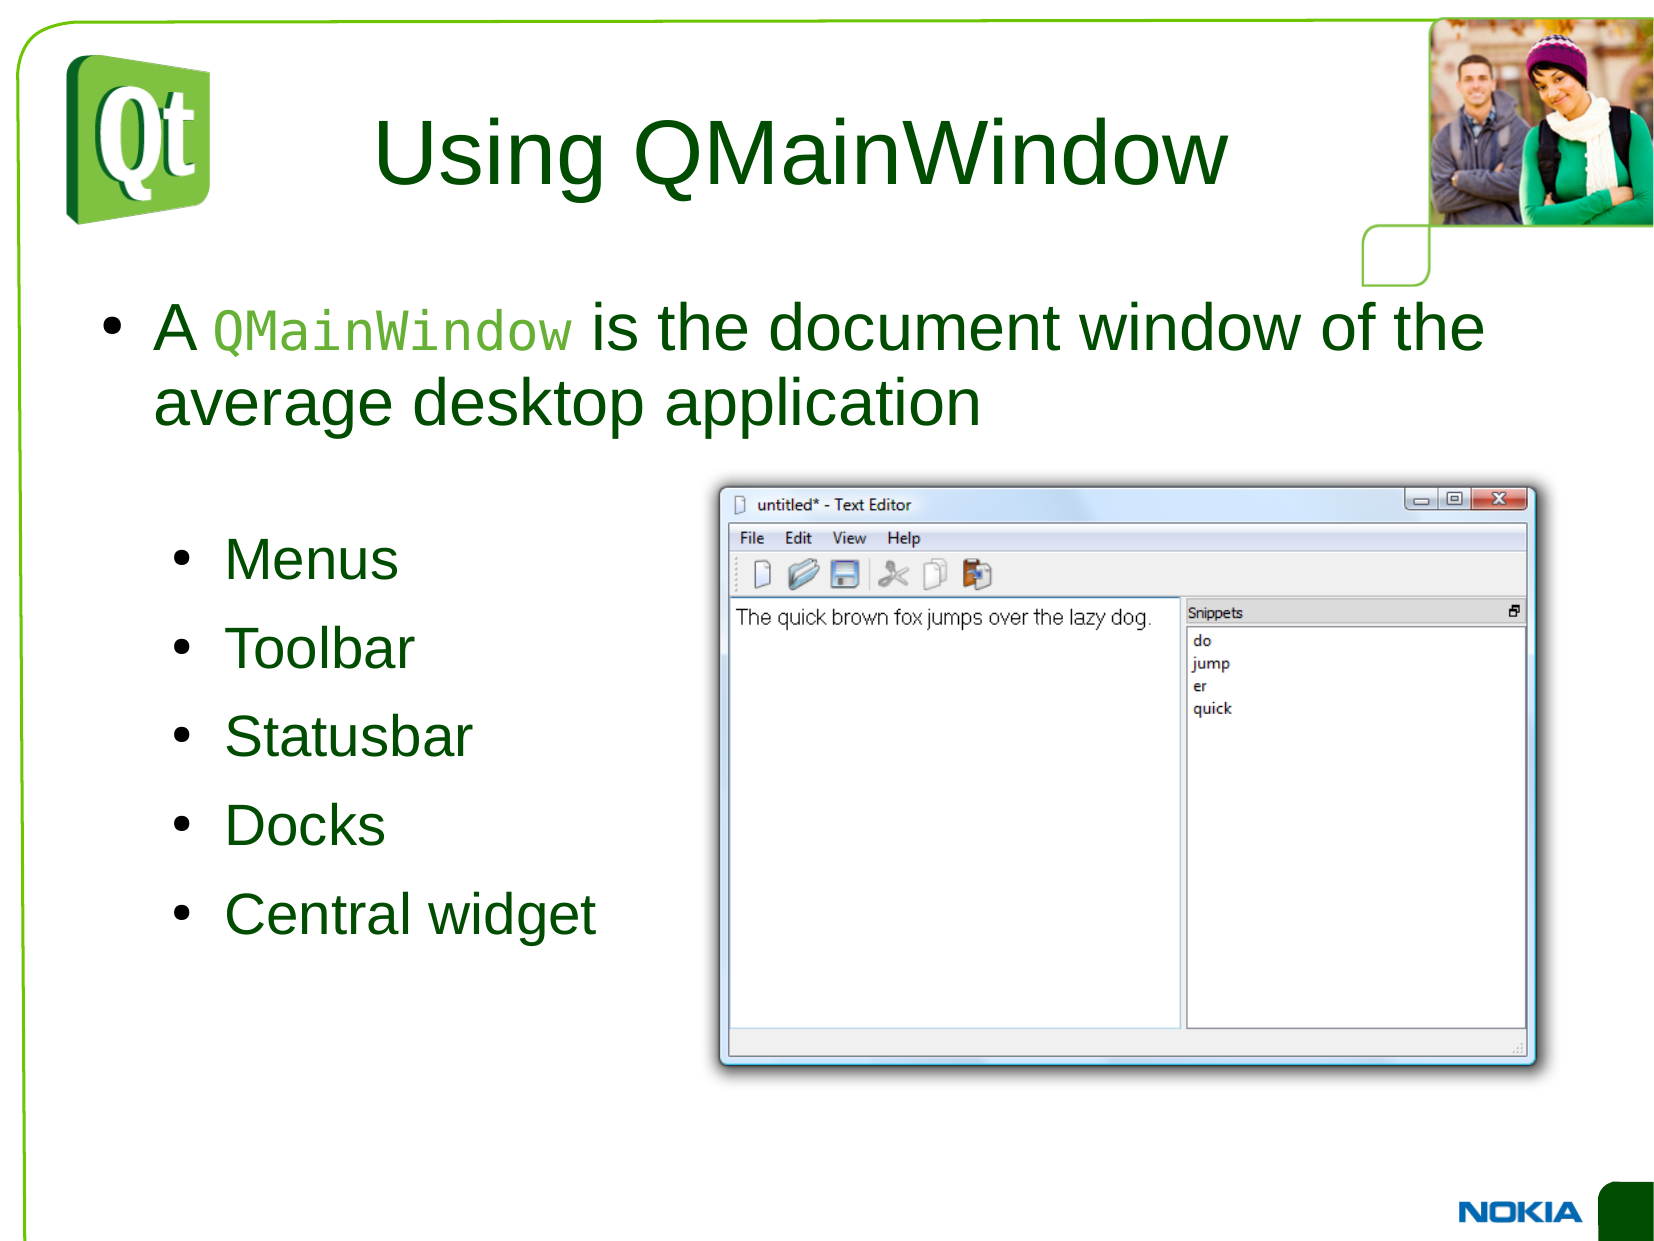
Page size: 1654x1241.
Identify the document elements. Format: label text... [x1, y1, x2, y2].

picture [66, 55, 210, 225]
list A QMainWindow is the document window of the average desktop application Menus Toolbar Statusbar Docks Central widget [82, 290, 1571, 1094]
picture [1361, 17, 1654, 287]
picture [1459, 1201, 1583, 1223]
picture [699, 464, 1565, 1093]
title Using QMainWindow [263, 49, 1339, 257]
